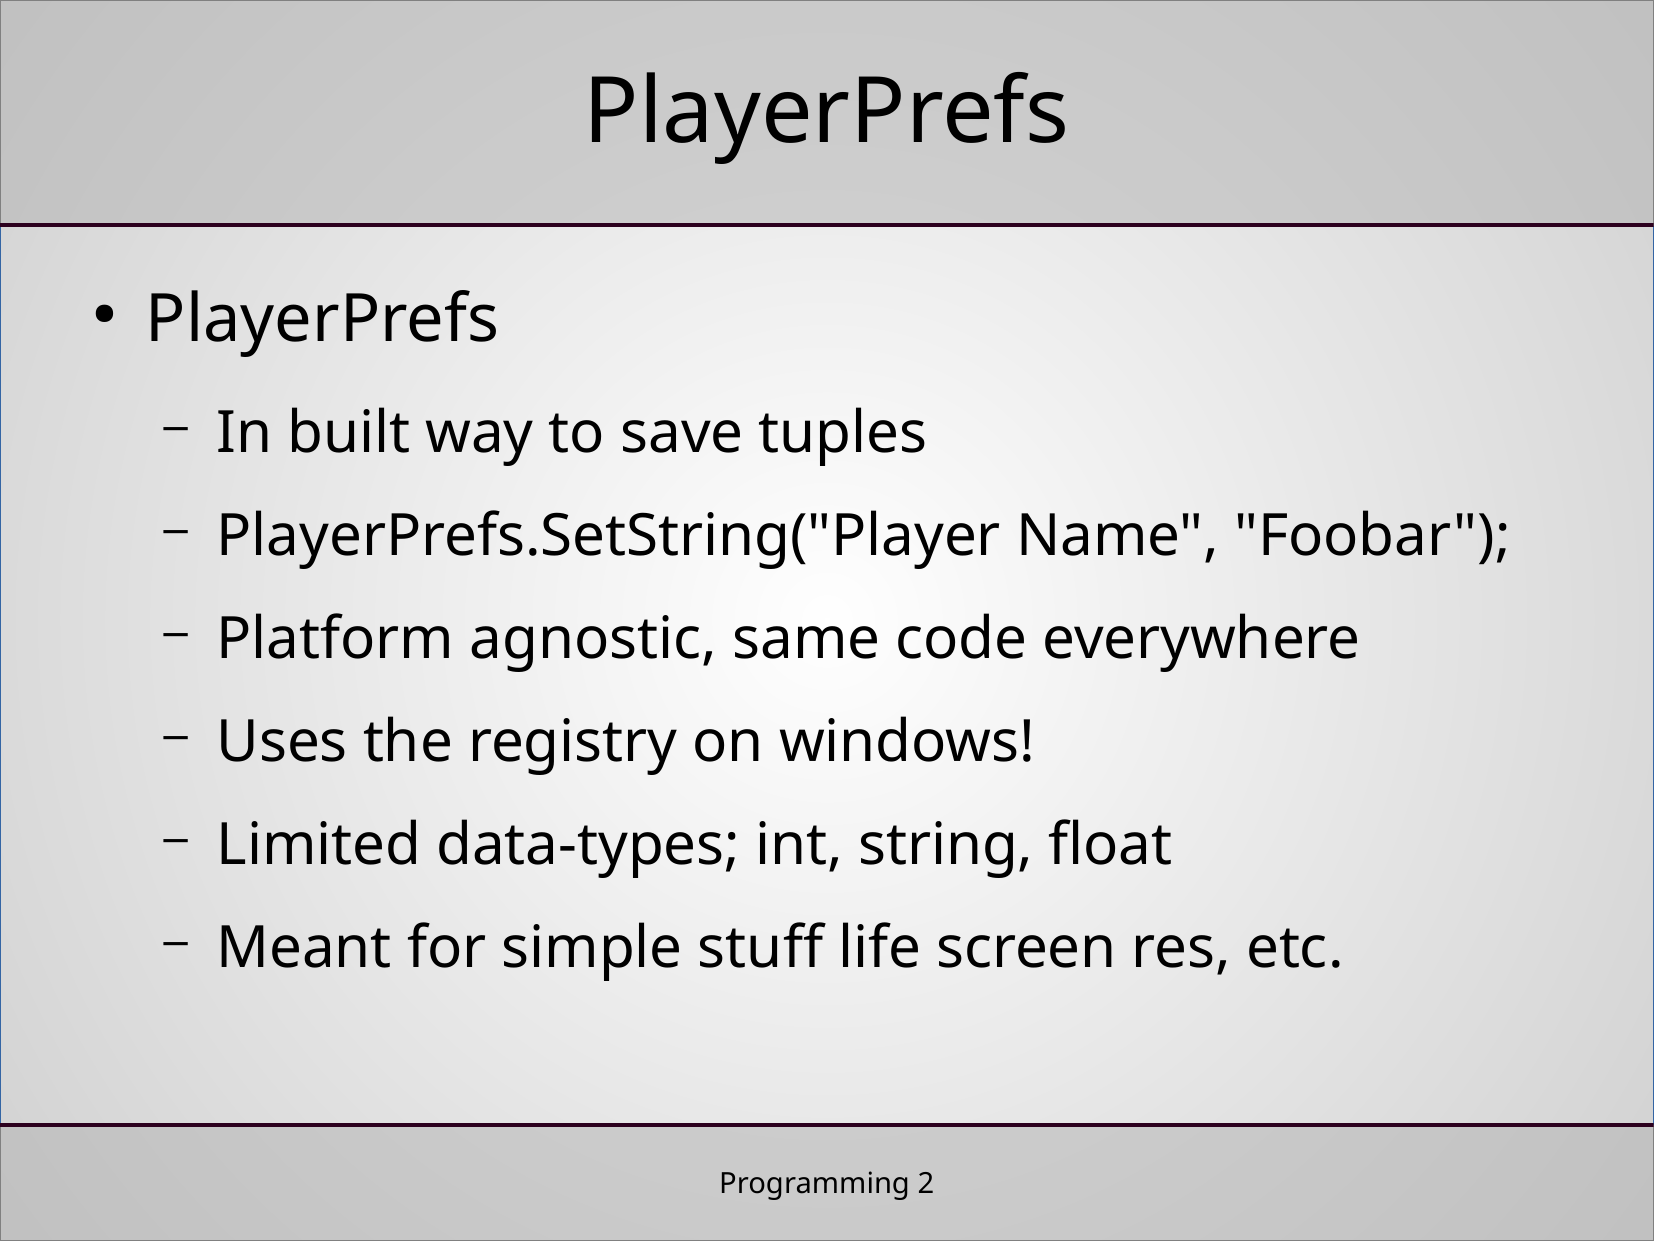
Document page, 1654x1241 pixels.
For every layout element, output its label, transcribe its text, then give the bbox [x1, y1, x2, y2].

title PlayerPrefs [82, 34, 1571, 181]
list PlayerPrefs In built way to save tuples PlayerPrefs.SetString("Player Name", "Foobar"); Platform agnostic, same code everywhere Uses the registry on windows! Limited data-types; int, string, float Meant for simple stuff life screen res, etc. [75, 270, 1571, 1075]
